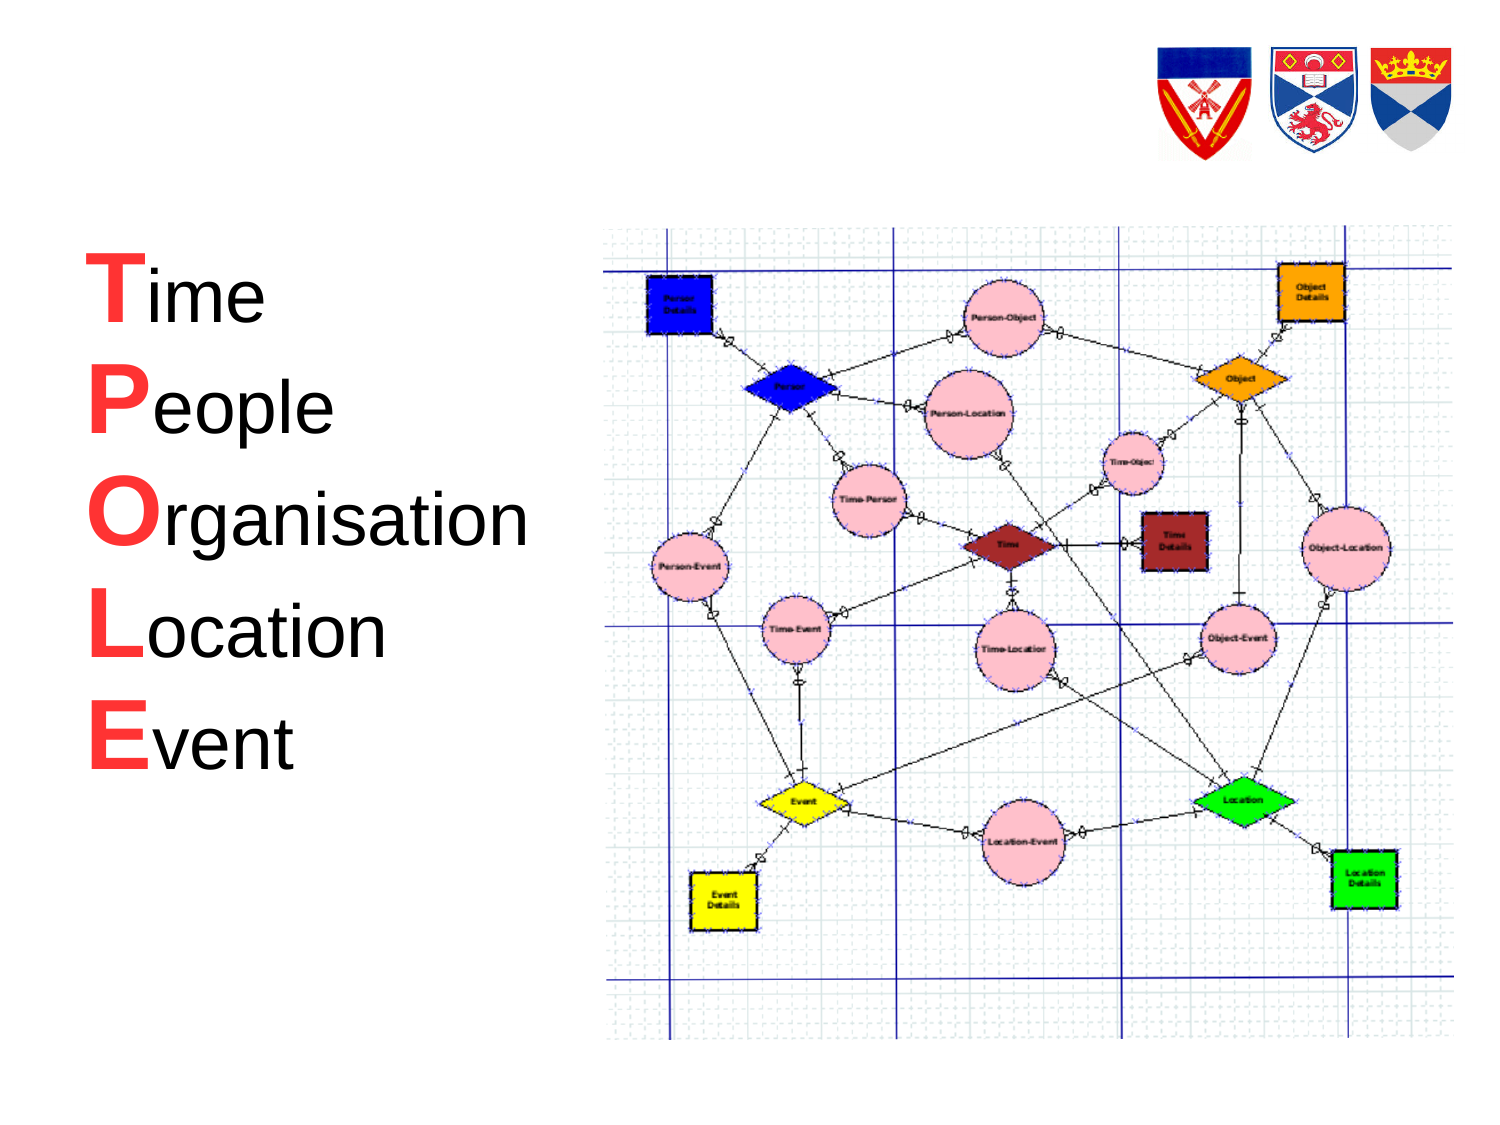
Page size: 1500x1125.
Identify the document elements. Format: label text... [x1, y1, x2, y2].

picture [1157, 47, 1252, 161]
text_box Time People Organisation Location Event [70, 224, 626, 800]
picture [1268, 45, 1465, 154]
picture [602, 224, 1454, 1040]
